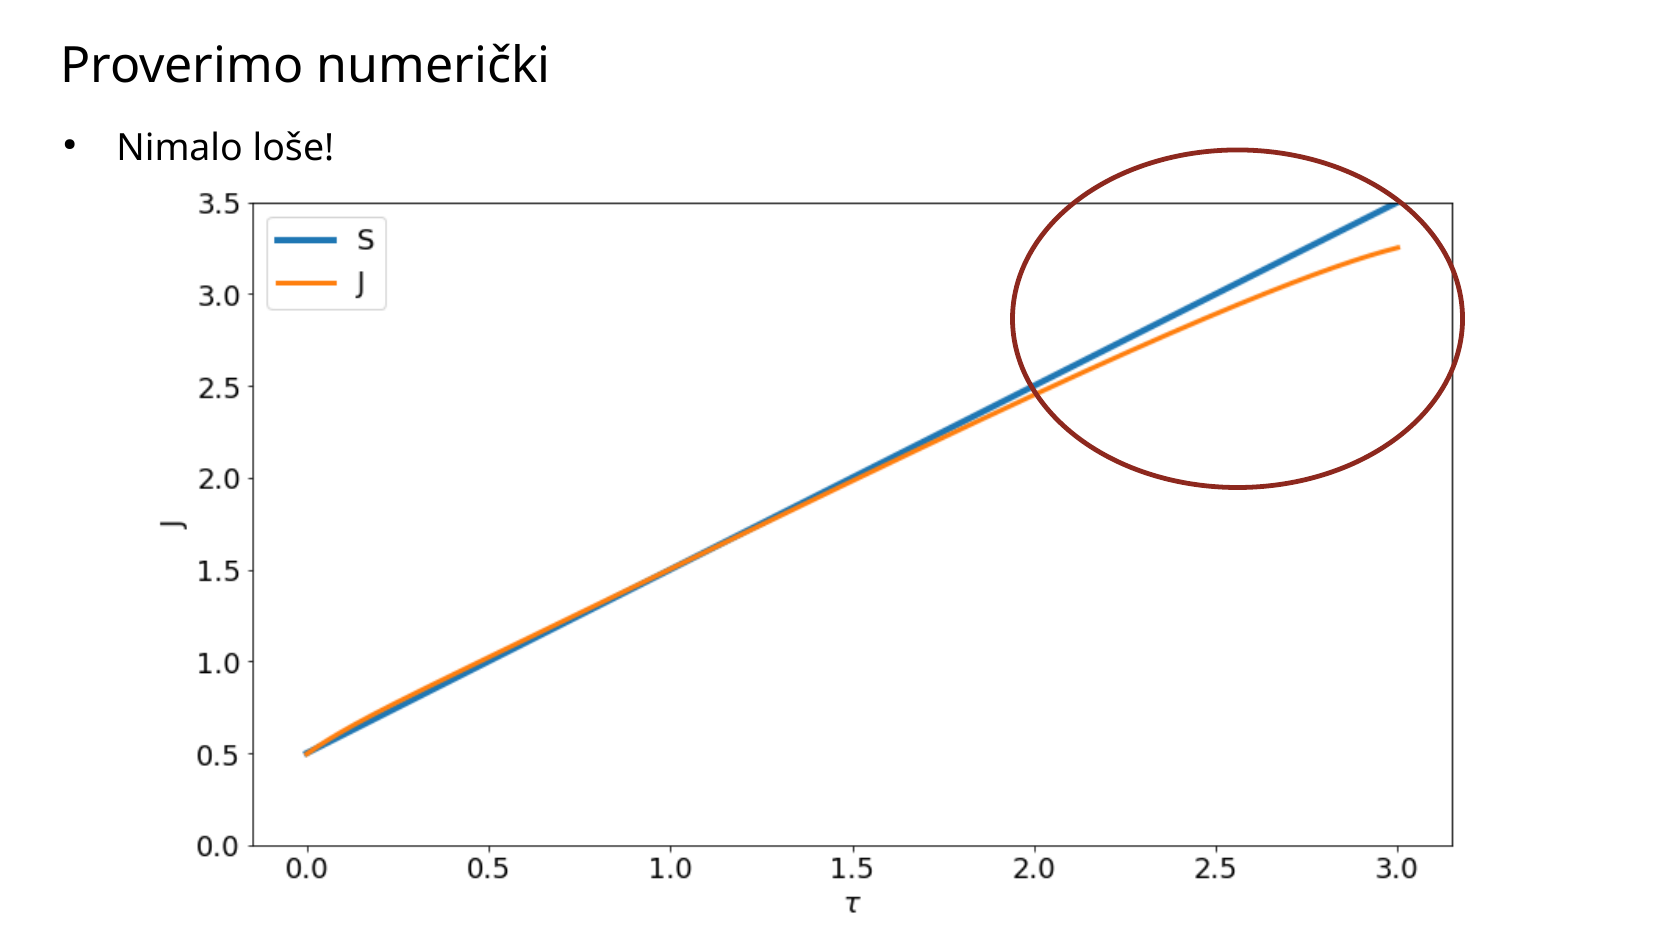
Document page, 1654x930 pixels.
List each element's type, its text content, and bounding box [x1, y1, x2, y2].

picture [151, 181, 1463, 930]
picture [1375, 181, 1463, 291]
list Nimalo loše! [1115, 153, 1360, 181]
list Nimalo loše! [45, 120, 1635, 850]
picture [1015, 181, 1460, 485]
title Proverimo numerički [59, 13, 1648, 113]
